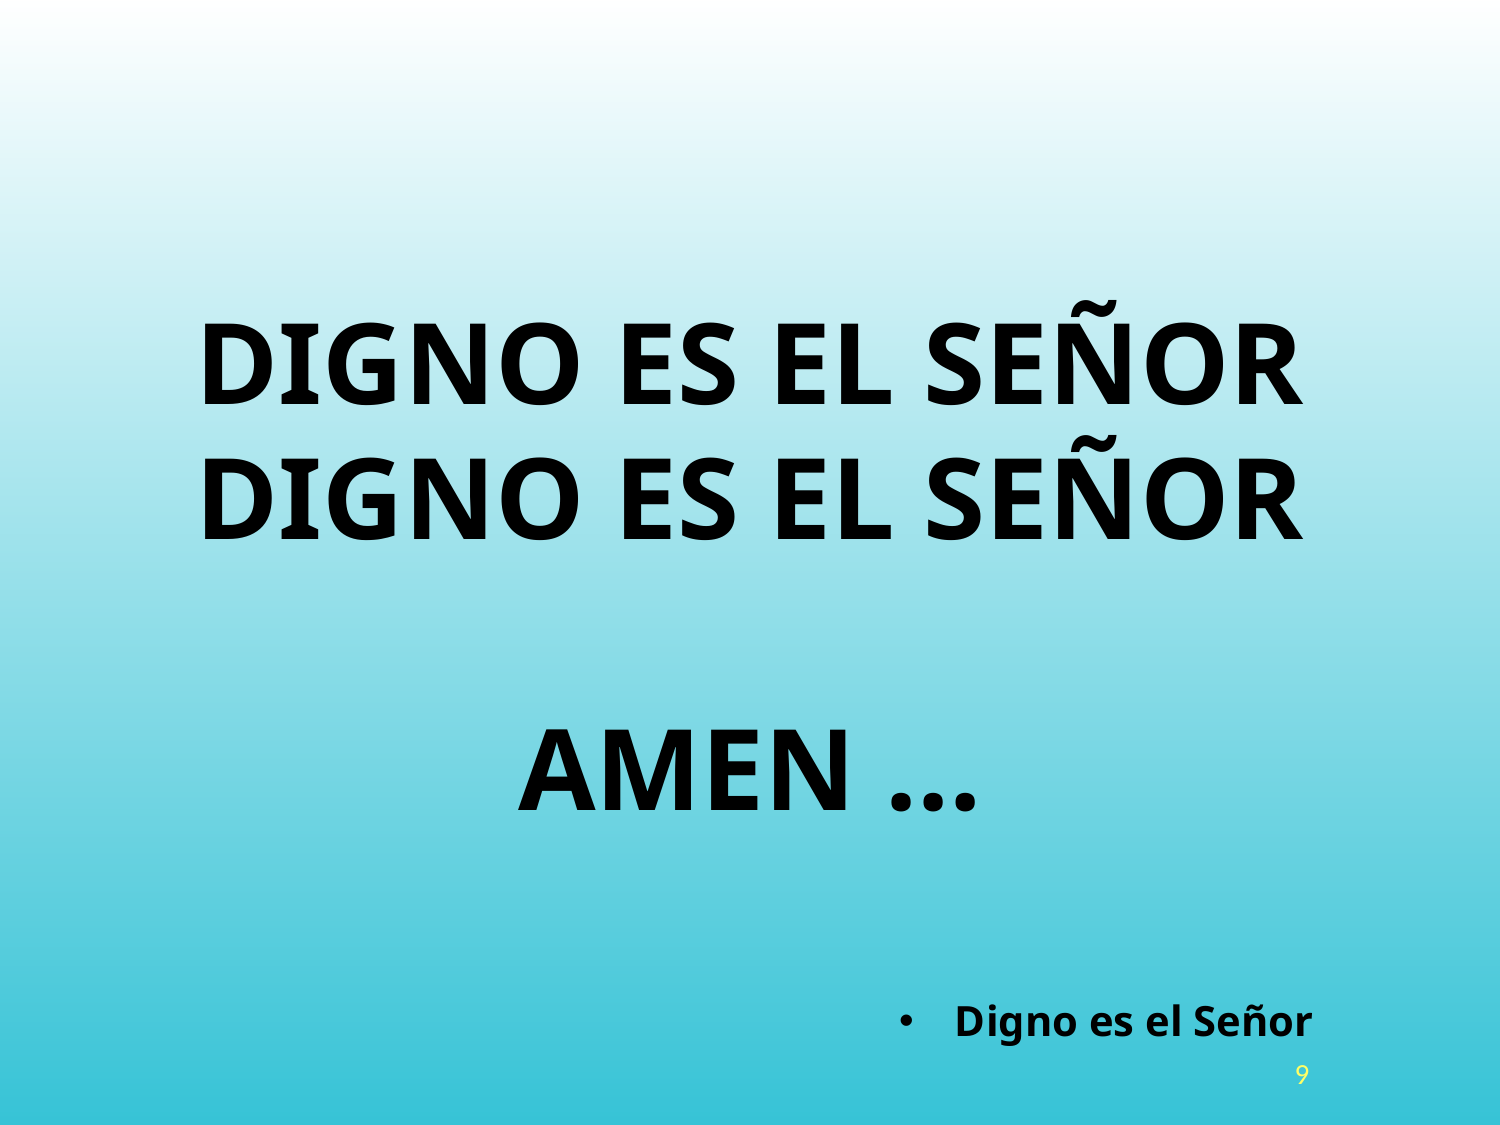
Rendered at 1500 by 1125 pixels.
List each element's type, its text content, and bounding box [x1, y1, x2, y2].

title DIGNO ES EL SEÑOR DIGNO ES EL SEÑOR AMEN … [75, 468, 1426, 657]
text_box Digno es el Señor [616, 987, 1329, 1071]
text_box <número> [974, 1042, 1325, 1103]
